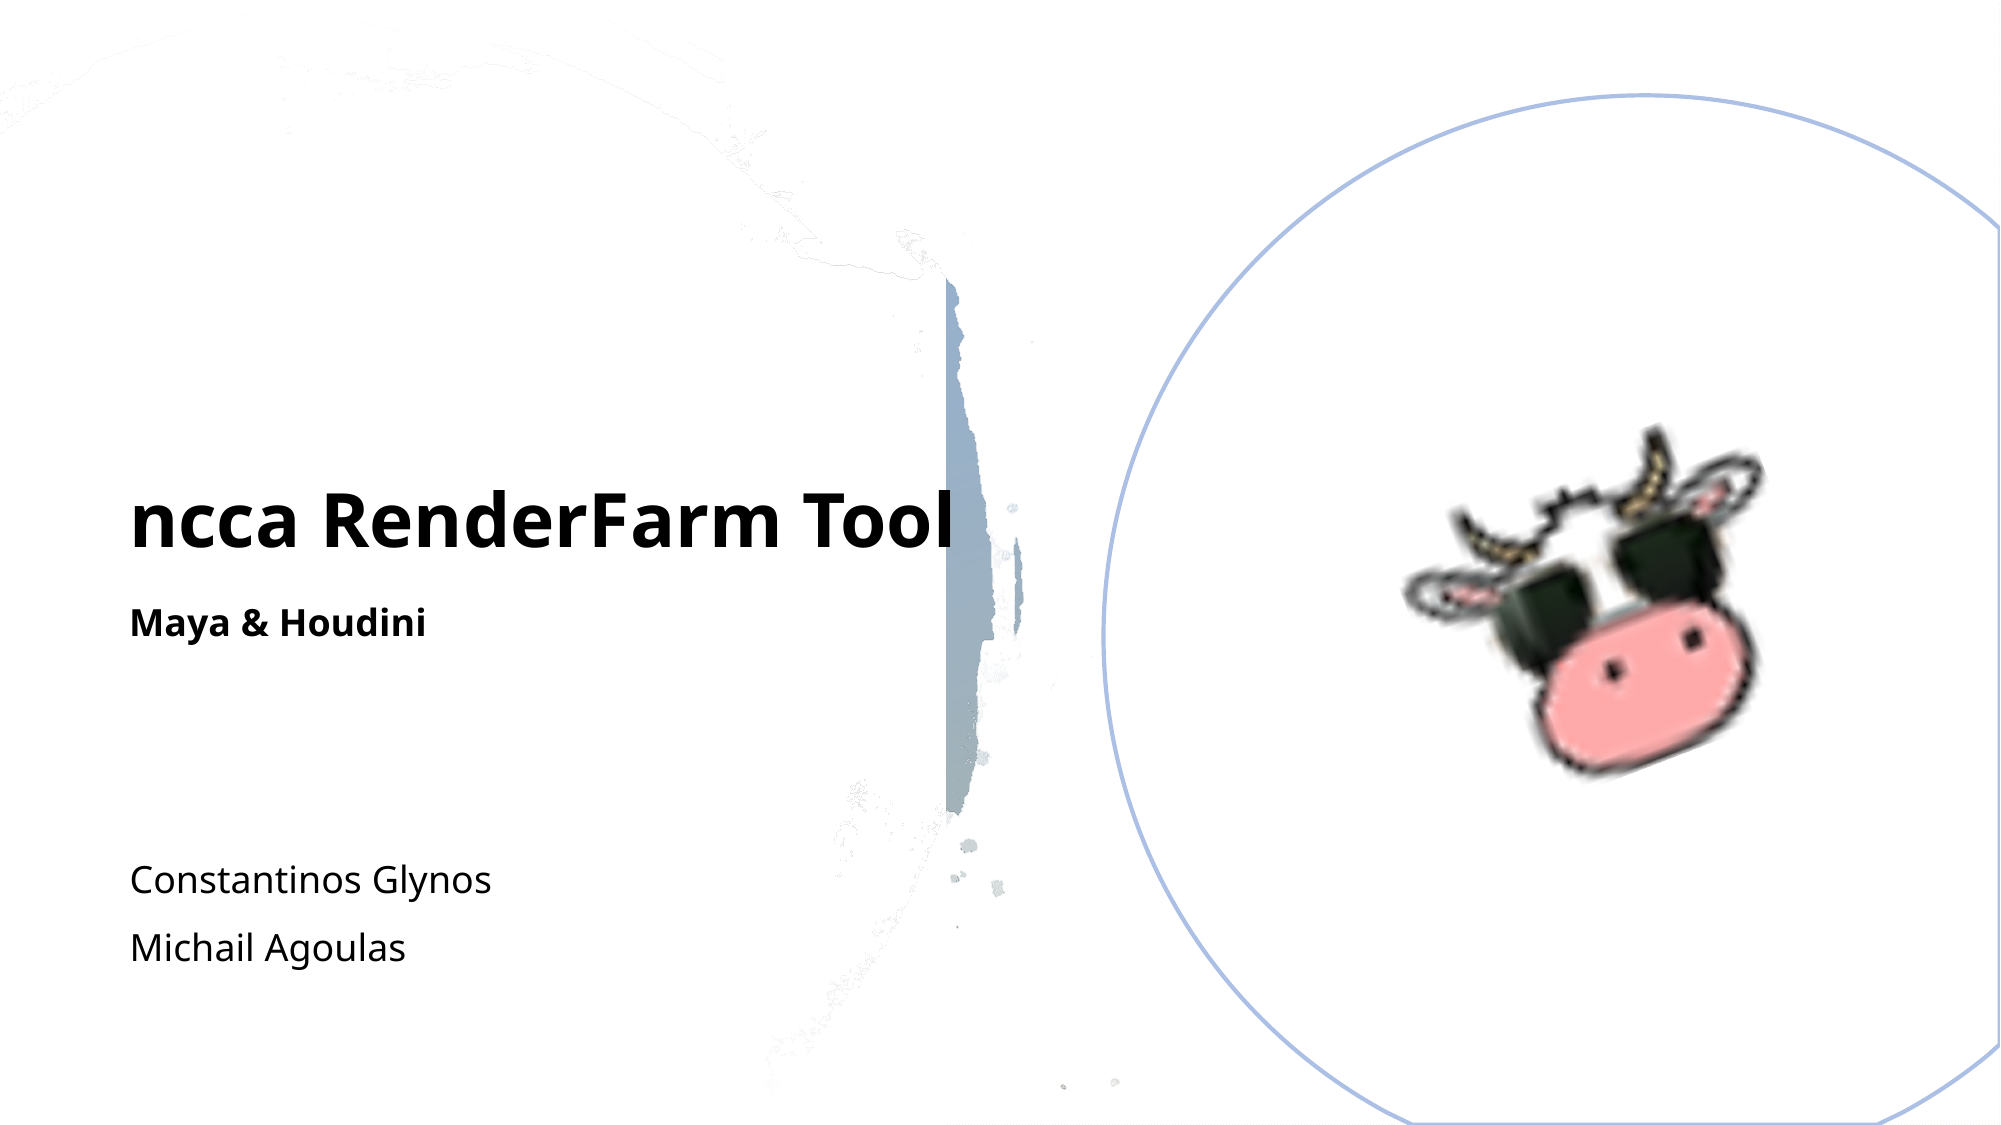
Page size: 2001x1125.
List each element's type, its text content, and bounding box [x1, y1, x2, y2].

picture [0, 0, 2000, 1125]
text_box Constantinos Glynos Michail Agoulas [114, 826, 565, 954]
text_box Maya & Houdini [114, 514, 903, 652]
picture [1376, 392, 1849, 827]
text_box [1103, 95, 2000, 1125]
picture [1879, 1046, 2000, 1125]
text_box ncca RenderFarm Tool [114, 469, 1063, 578]
